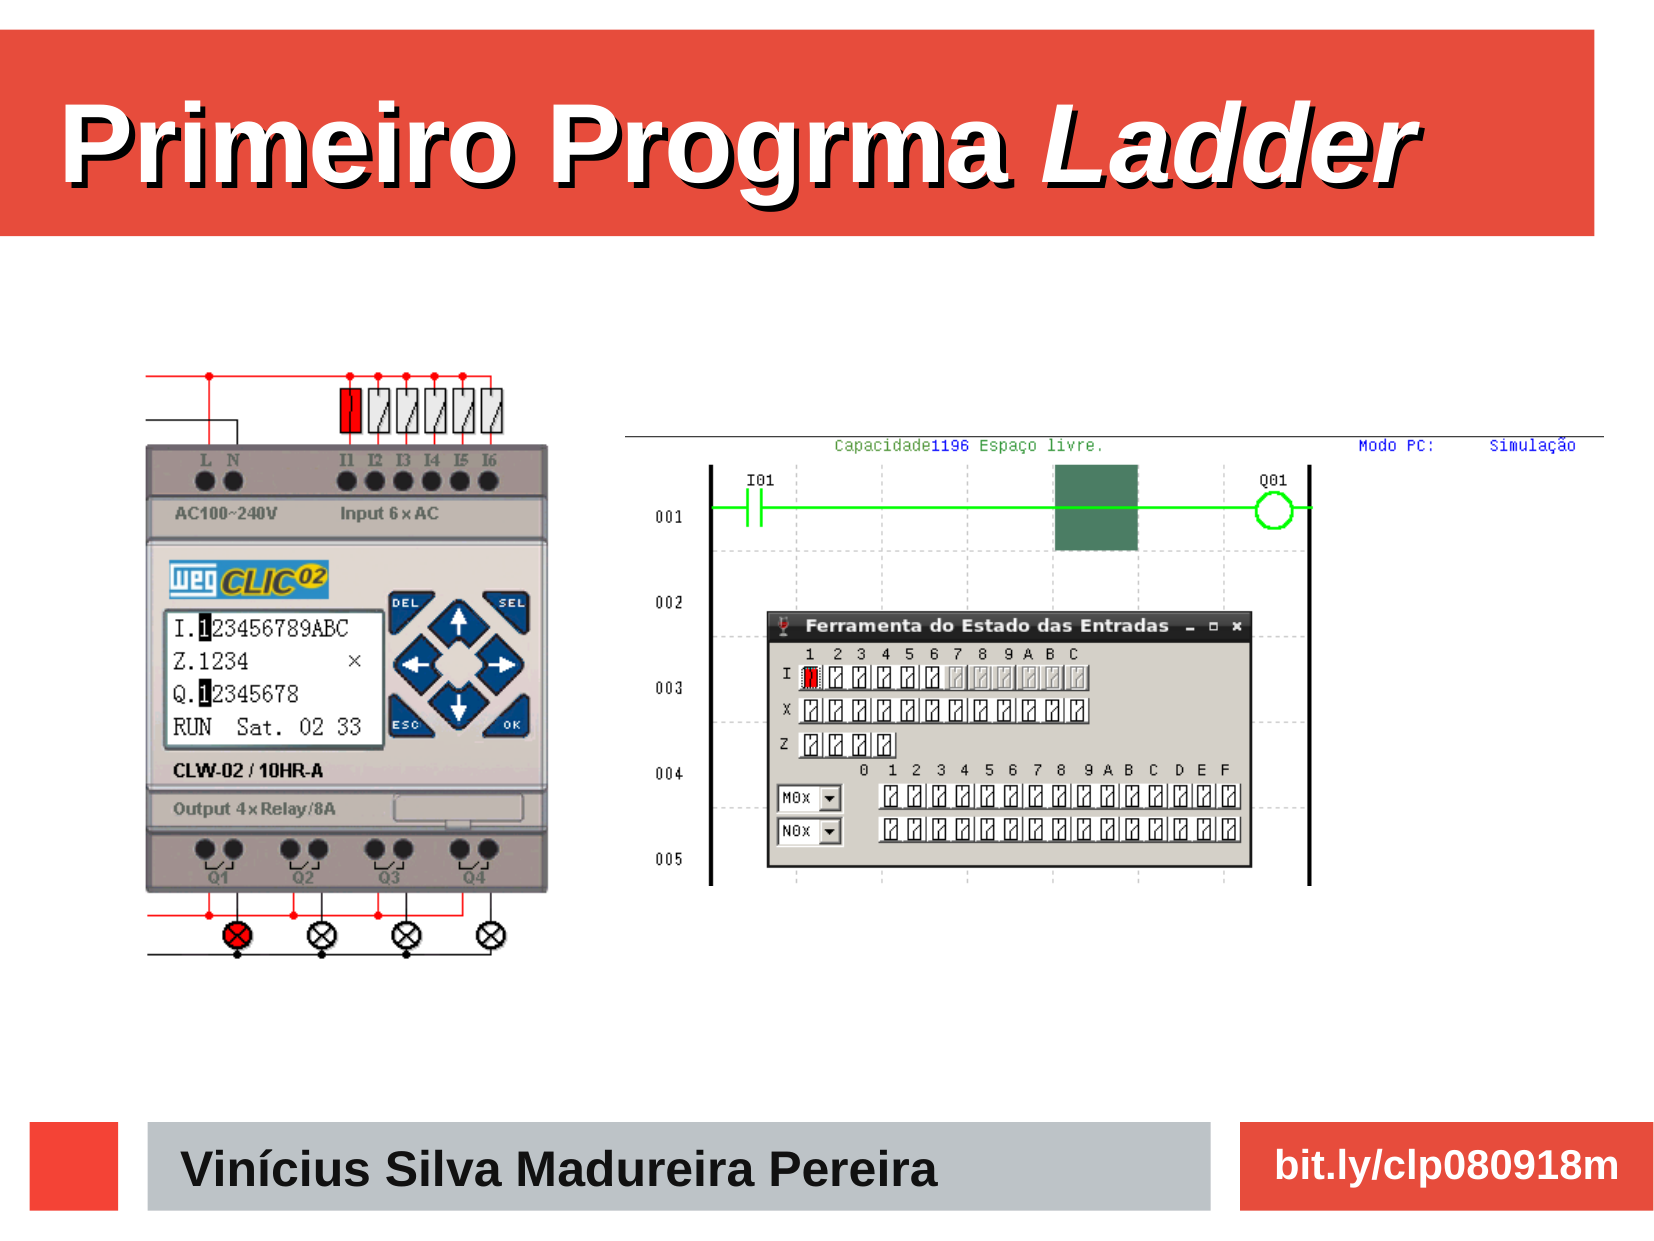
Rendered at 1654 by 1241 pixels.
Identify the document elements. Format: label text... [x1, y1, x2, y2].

picture [38, 307, 1604, 1048]
text_box bit.ly/clp080918m [1228, 1133, 1654, 1205]
text_box Vinícius Silva Madureira Pereira [165, 1133, 1170, 1205]
title Primeiro Progrma Ladder [59, 59, 1595, 207]
